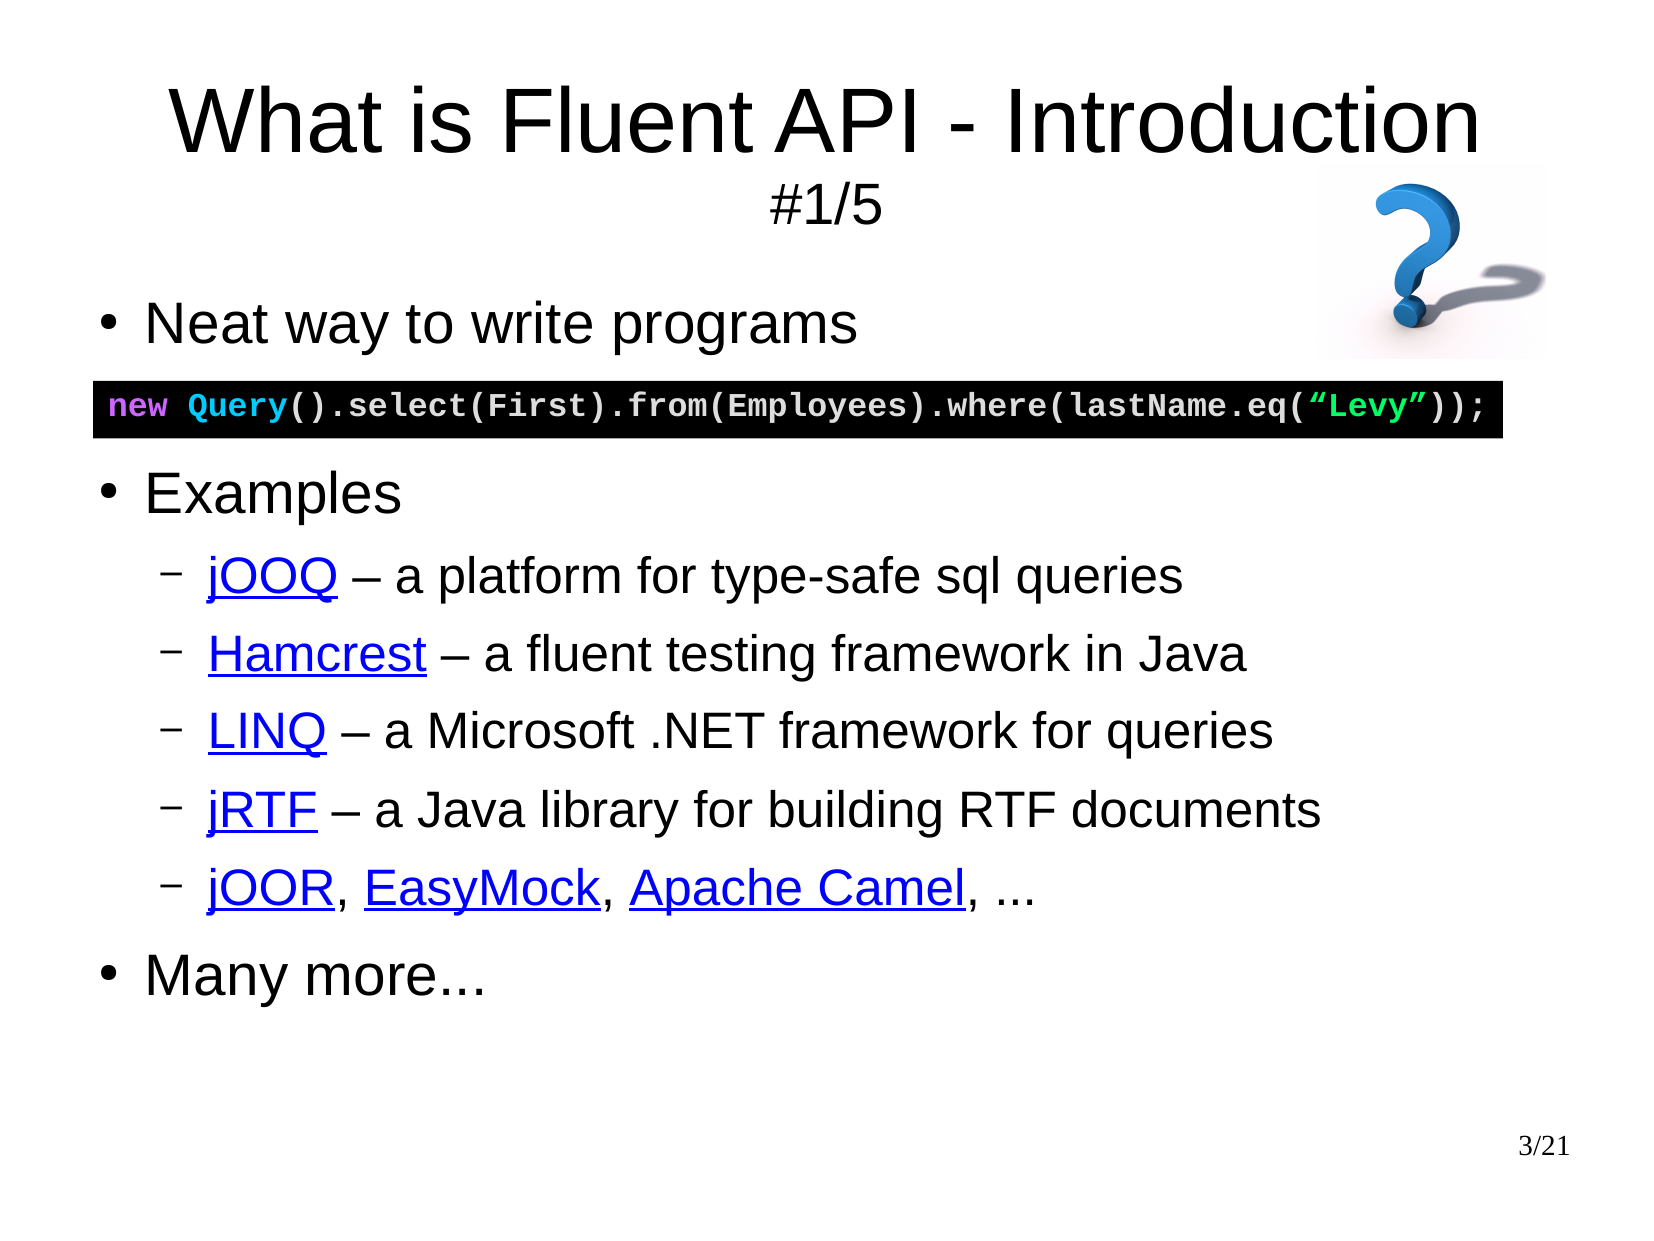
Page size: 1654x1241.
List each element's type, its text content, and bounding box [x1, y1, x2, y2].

list Neat way to write programs Examples jOOQ – a platform for type-safe sql queries Hamcrest – a fluent testing framework in Java LINQ – a Microsoft .NET framework for queries jRTF – a Java library for building RTF documents jOOR, EasyMock, Apache Camel, ... Many more... [82, 290, 1571, 1010]
picture [1316, 163, 1546, 359]
title What is Fluent API - Introduction #1/5 [82, 49, 1571, 257]
text_box new Query().select(First).from(Employees).where(lastName.eq(“Levy”)); [93, 380, 1503, 439]
